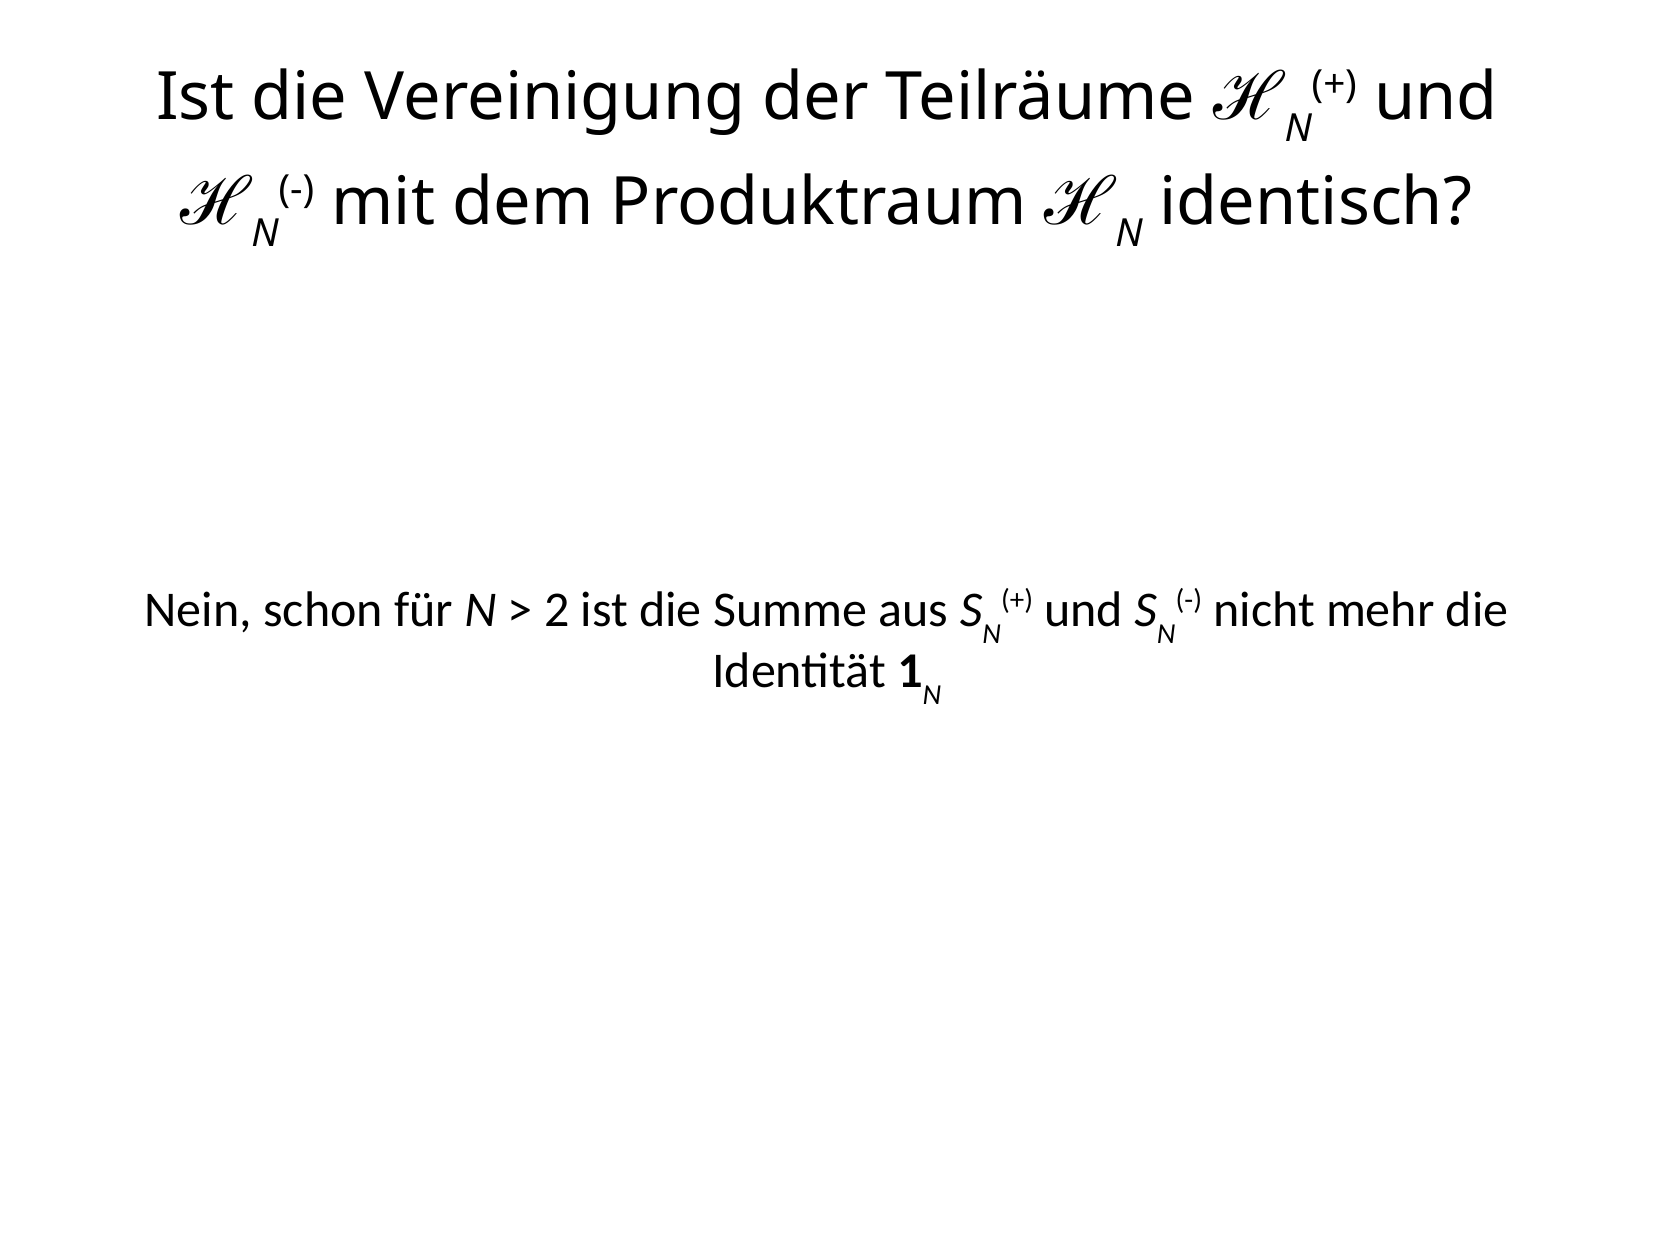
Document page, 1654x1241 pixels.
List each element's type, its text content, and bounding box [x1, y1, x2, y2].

title Ist die Vereinigung der Teilräume ℋN(+) und ℋN(-) mit dem Produktraum ℋN identisch? [82, 49, 1571, 257]
subtitle Nein, schon für N > 2 ist die Summe aus SN(+) und SN(-) nicht mehr die Identität 1N [82, 290, 1571, 1010]
